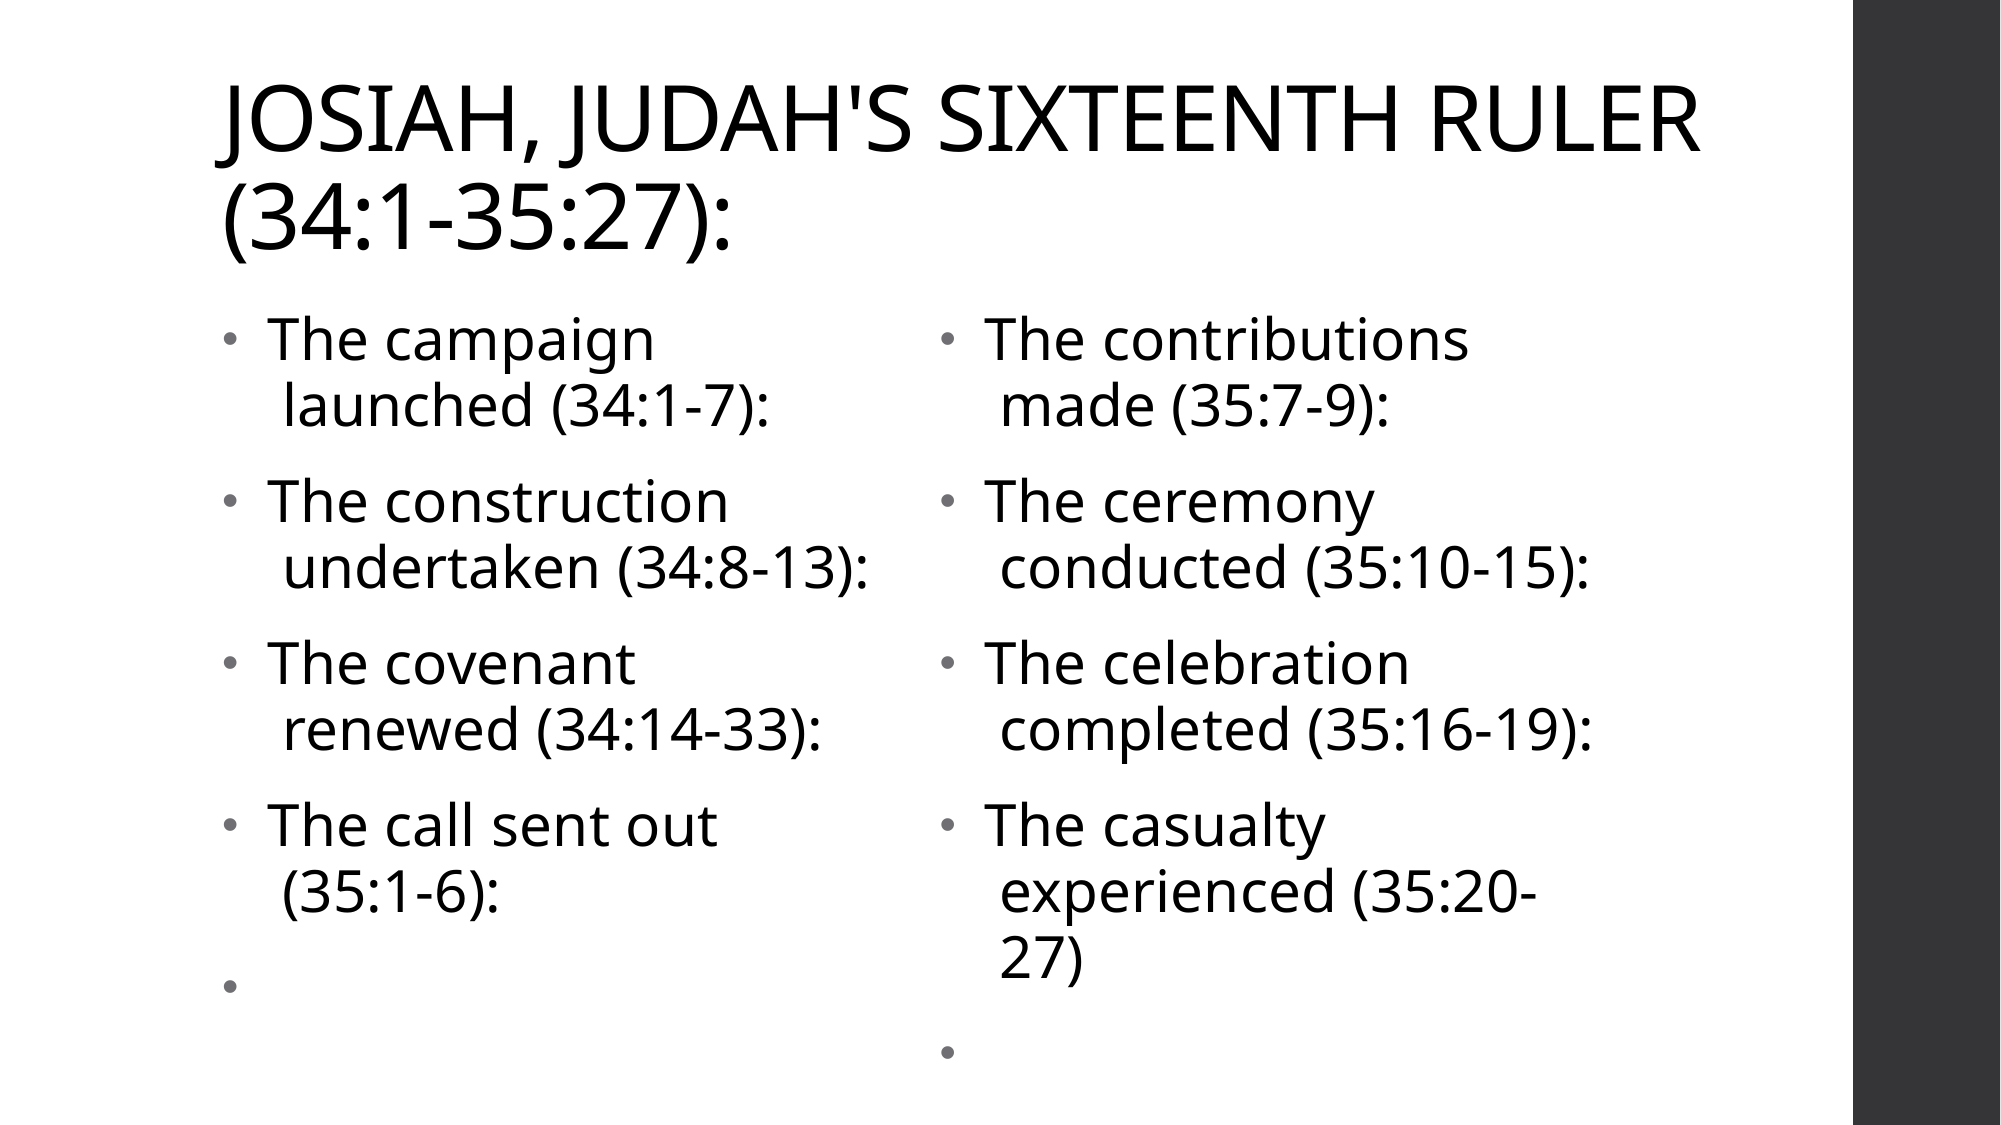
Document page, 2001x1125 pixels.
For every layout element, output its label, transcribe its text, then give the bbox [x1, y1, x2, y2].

list The contributions made (35:7-9): The ceremony conducted (35:10-15): The celebration completed (35:16-19): The casualty experienced (35:20-27) [924, 299, 1617, 1014]
list The campaign launched (34:1-7): The construction undertaken (34:8-13): The covenant renewed (34:14-33): The call sent out (35:1-6): [207, 299, 900, 1014]
title JOSIAH, JUDAH'S SIXTEENTH RULER (34:1-35:27): [206, 60, 1797, 278]
